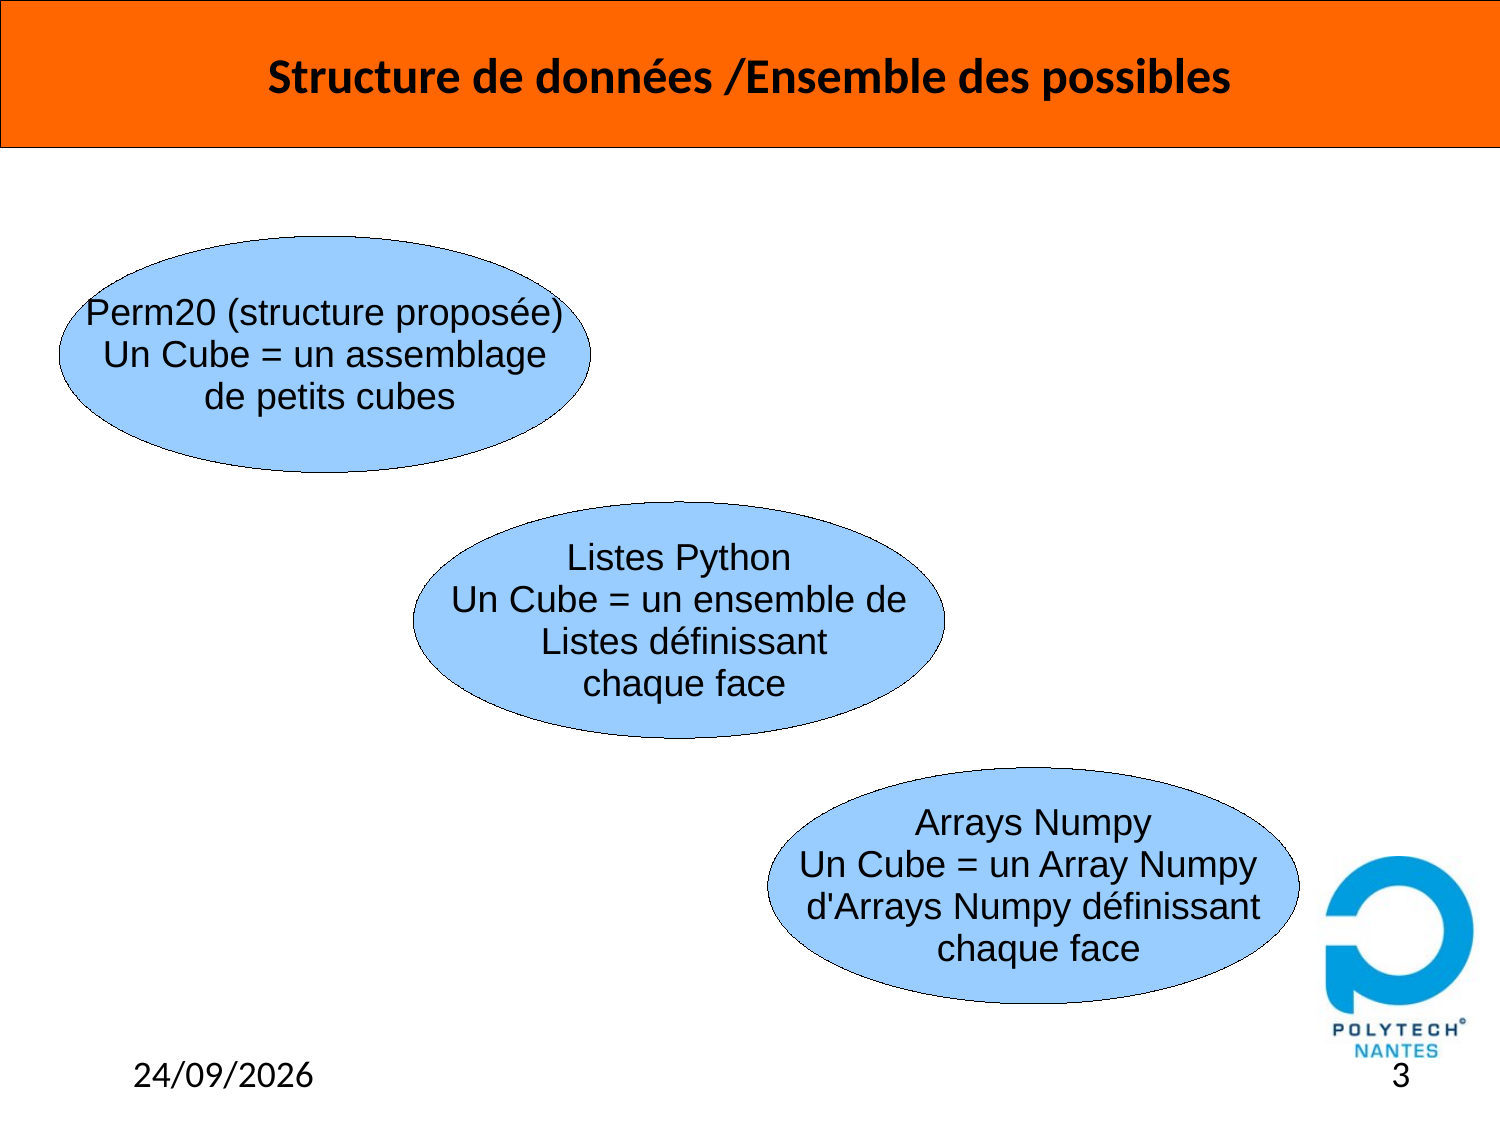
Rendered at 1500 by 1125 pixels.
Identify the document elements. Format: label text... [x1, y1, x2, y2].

text_box Listes Python Un Cube = un ensemble de Listes définissant chaque face [413, 501, 945, 739]
title Structure de données /Ensemble des possibles [0, 0, 1500, 148]
text_box Perm20 (structure proposée) Un Cube = un assemblage de petits cubes [59, 236, 591, 473]
picture [1299, 856, 1500, 1058]
text_box Arrays Numpy Un Cube = un Array Numpy d'Arrays Numpy définissant chaque face [767, 767, 1300, 1004]
